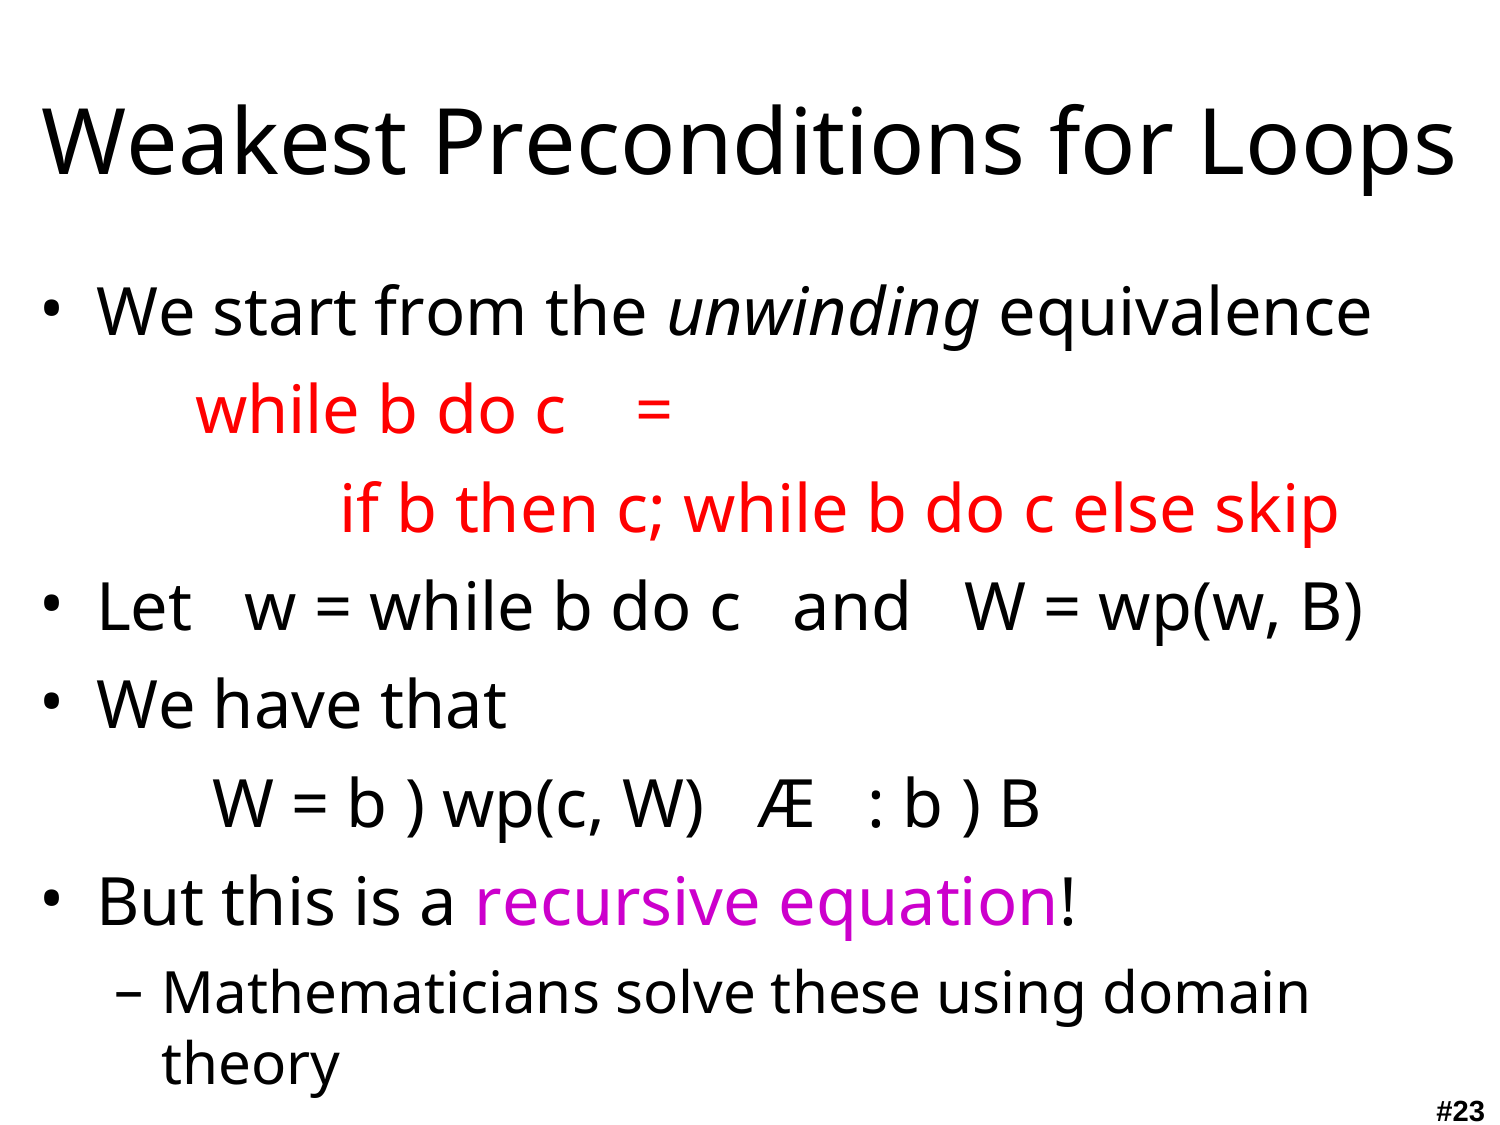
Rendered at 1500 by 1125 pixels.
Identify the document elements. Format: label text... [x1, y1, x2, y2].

title Weakest Preconditions for Loops [24, 45, 1476, 233]
list We start from the unwinding equivalence while b do c = if b then c; while b do c else skip Let w = while b do c and W = wp(w, B) We have that W = b ) wp(c, W) Æ : b ) B But this is a recursive equation! Mathematicians solve these using domain theory But we need a domain for assertions This will give us a way to define “weakest” [24, 262, 1476, 1122]
